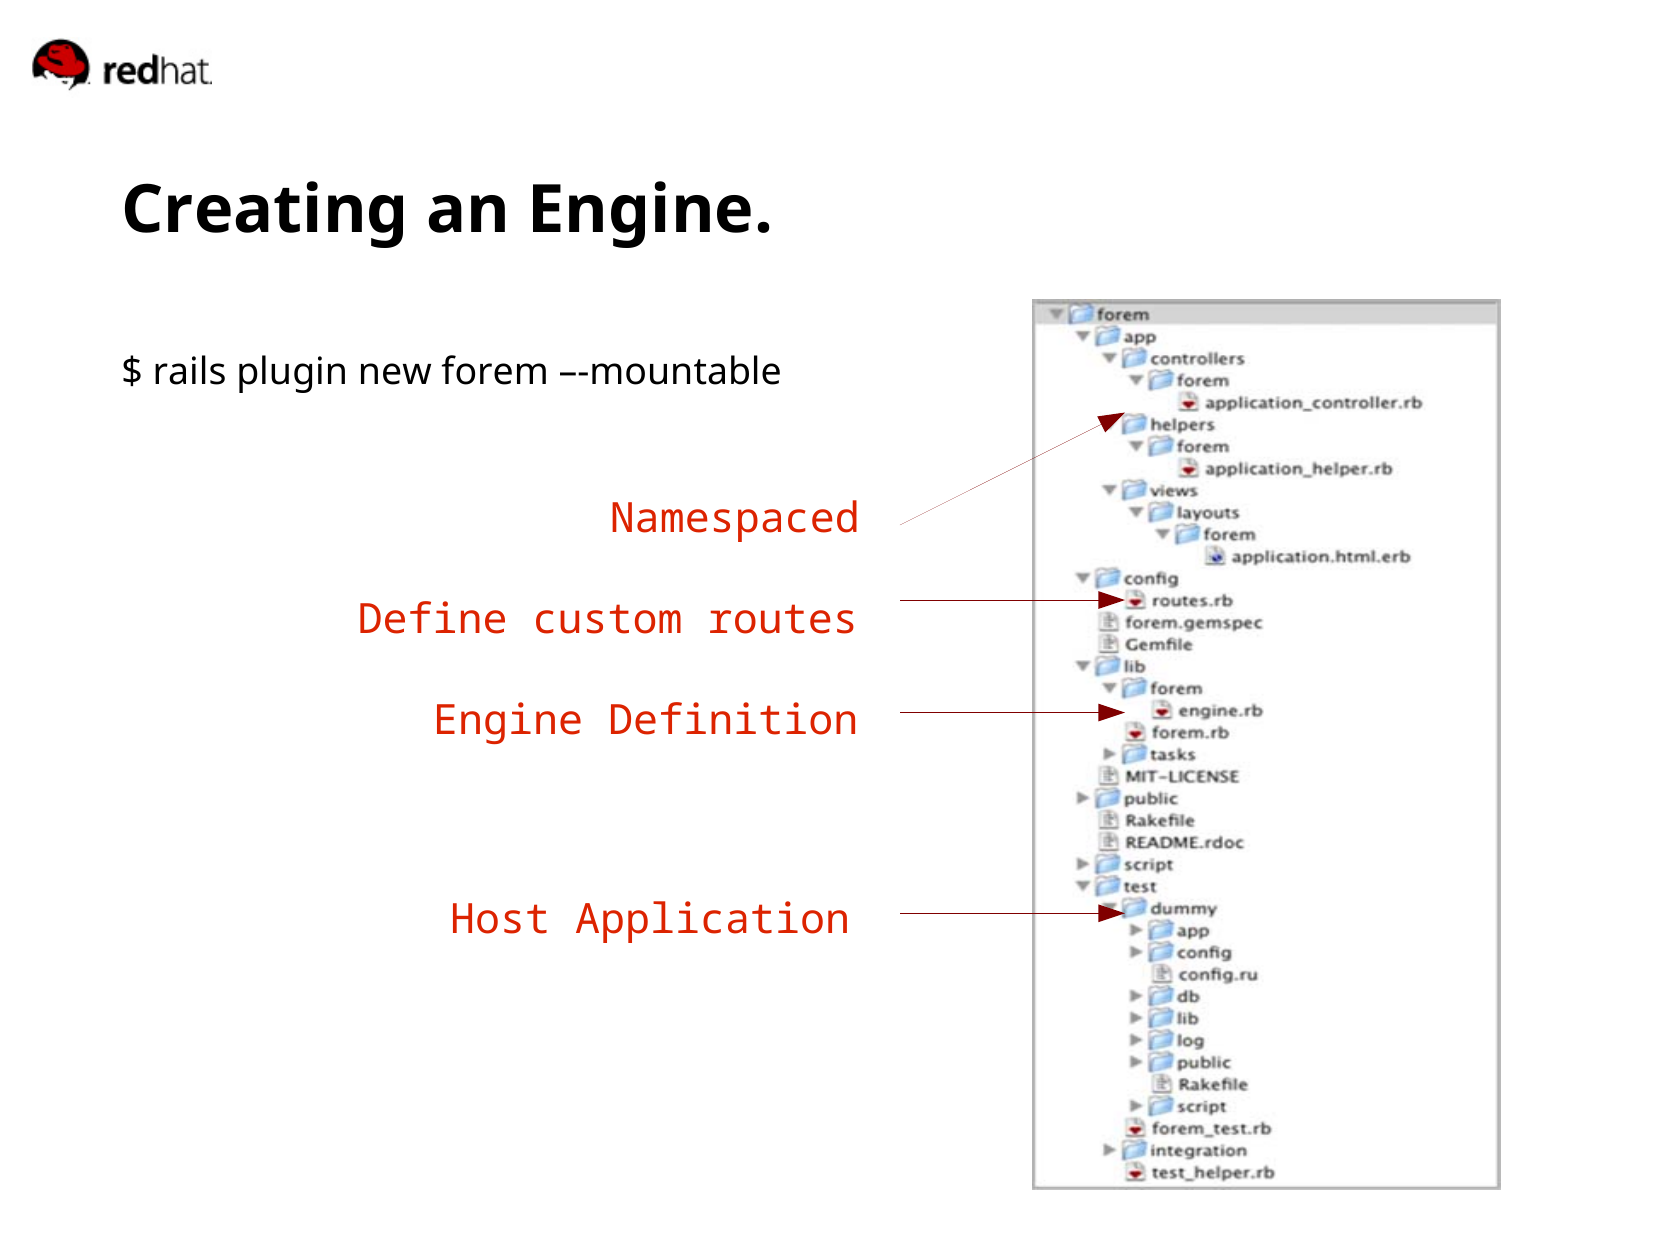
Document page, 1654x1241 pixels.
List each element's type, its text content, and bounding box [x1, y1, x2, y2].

picture [1032, 299, 1501, 1191]
list $ rails plugin new forem –-mountable [121, 344, 863, 1127]
text_box Engine Definition [433, 689, 863, 739]
text_box Define custom routes [357, 588, 863, 638]
picture [31, 37, 212, 98]
title Creating an Engine. [121, 102, 1534, 310]
text_box Namespaced [609, 487, 863, 537]
text_box Host Application [450, 888, 855, 938]
